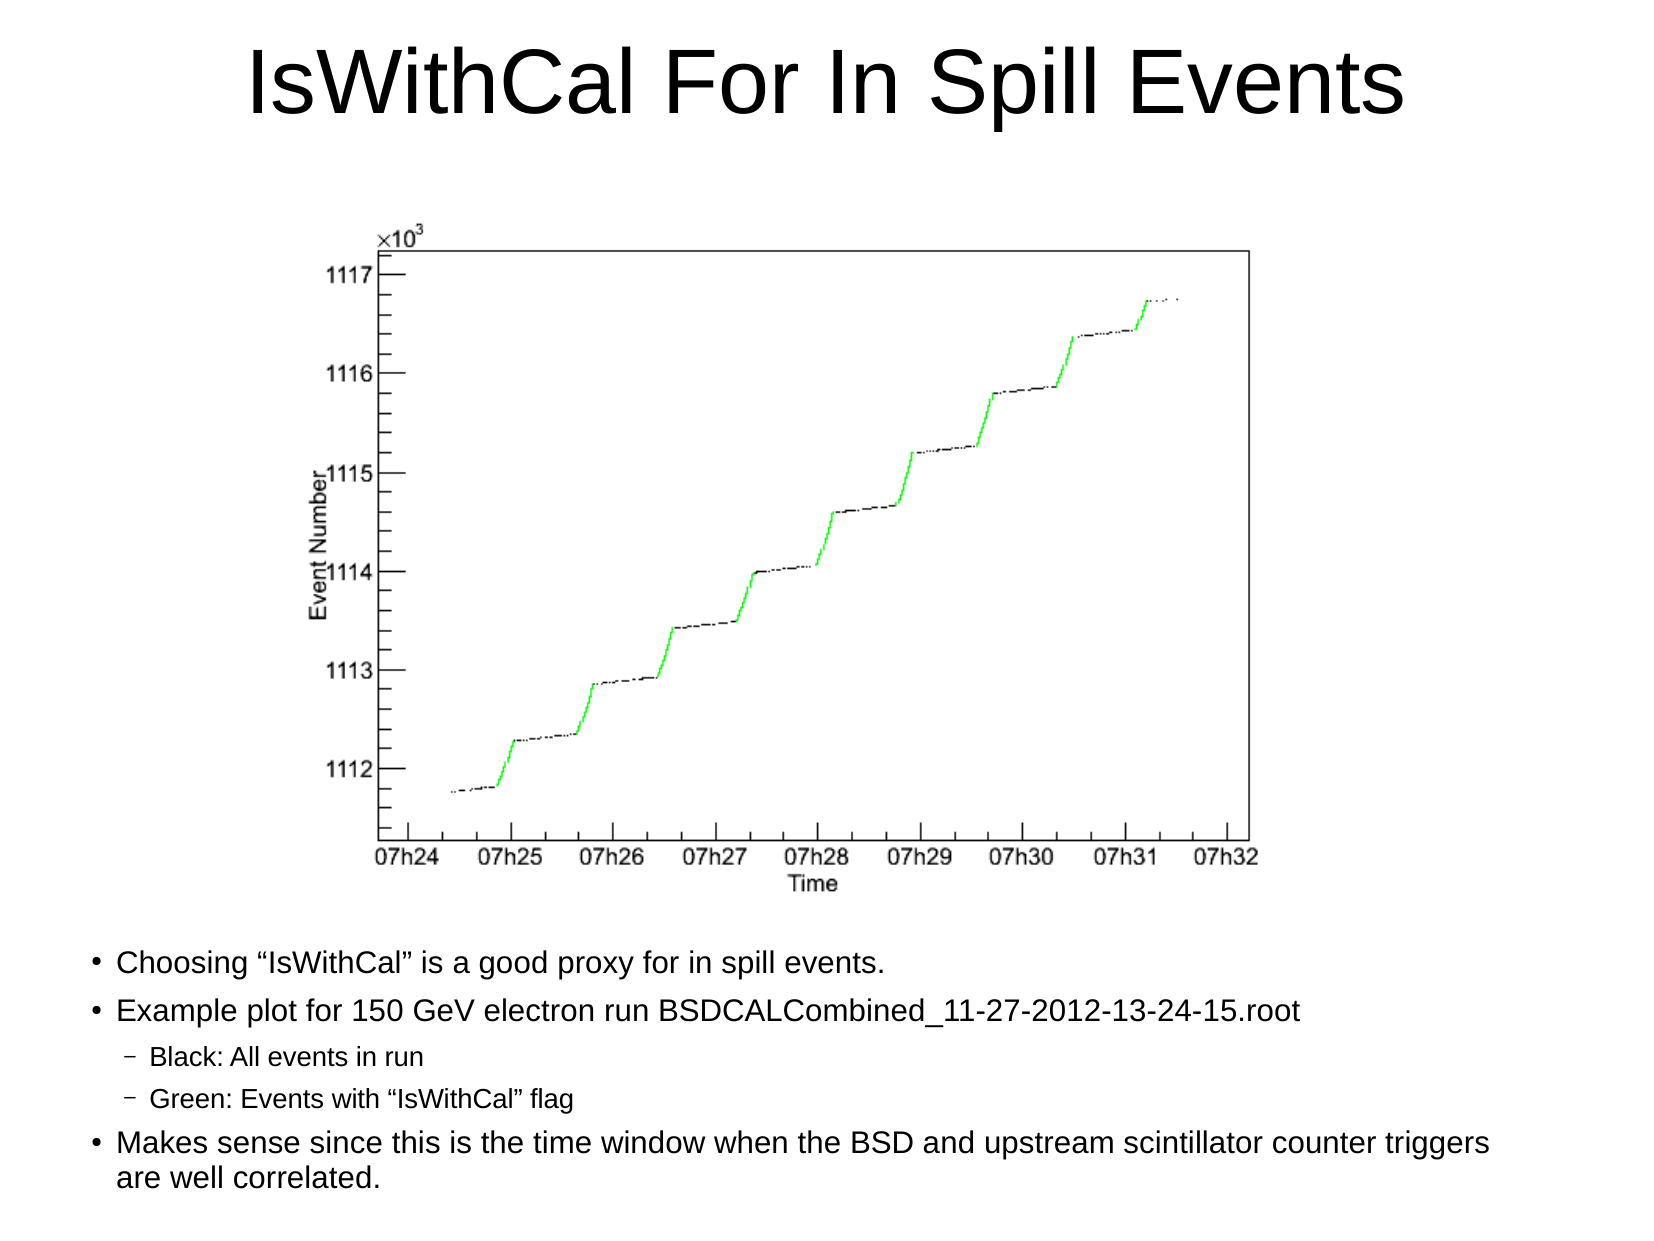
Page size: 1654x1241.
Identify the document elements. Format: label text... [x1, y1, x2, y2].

title IsWithCal For In Spill Events [82, 0, 1571, 186]
picture [270, 177, 1358, 916]
list Choosing “IsWithCal” is a good proxy for in spill events. Example plot for 150 GeV electron run BSDCALCombined_11-27-2012-13-24-15.root Black: All events in run Green: Events with “IsWithCal” flag Makes sense since this is the time window when the BSD and upstream scintillator counter triggers are well correlated. [82, 945, 1538, 1201]
